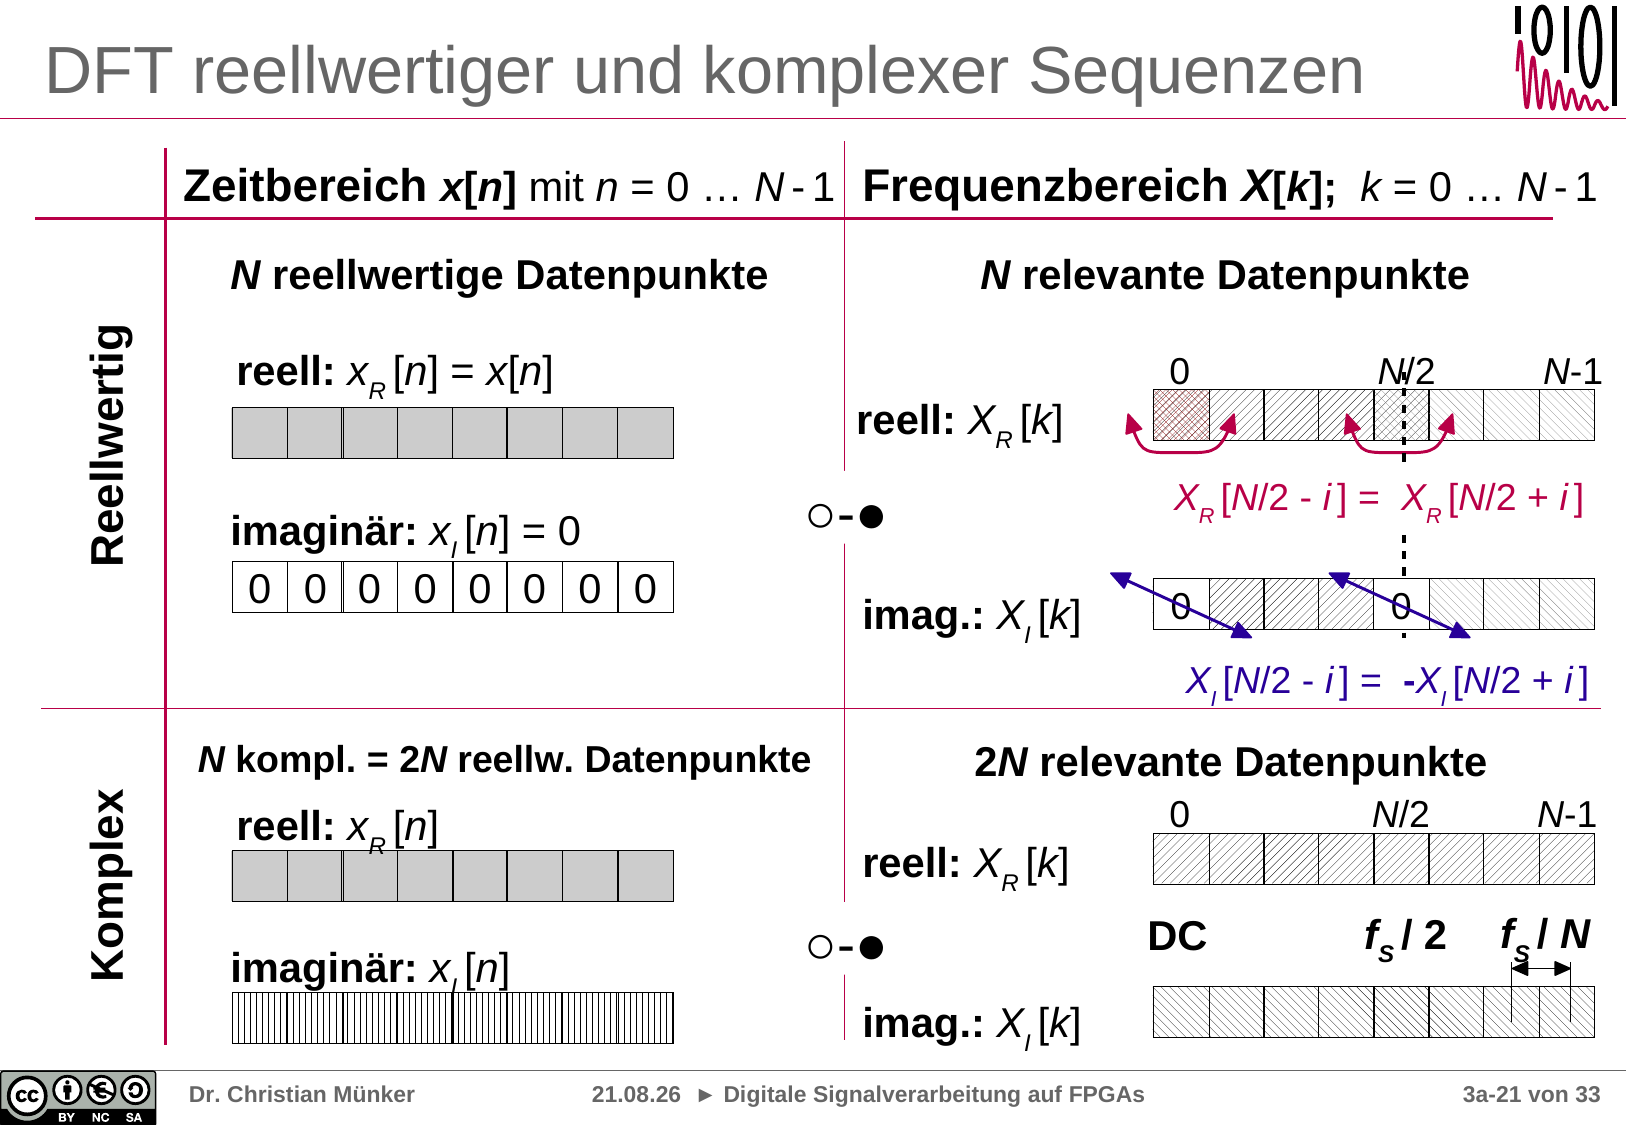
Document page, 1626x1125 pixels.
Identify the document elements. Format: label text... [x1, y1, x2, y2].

text_box reell: XR [k] [856, 385, 1093, 443]
text_box imag.: XI [k] [862, 580, 1099, 638]
text_box [454, 851, 506, 901]
text_box reell: xR [n] = x[n] [236, 336, 609, 395]
text_box Frequenzbereich X[k]; k = 0 … N - 1 [862, 147, 1613, 210]
text_box [1540, 987, 1594, 1037]
text_box [398, 408, 452, 458]
text_box XR [N/2 - i ] = XR [N/2 + i ] [1163, 466, 1613, 525]
text_box 0 [1395, 596, 1406, 606]
text_box [233, 851, 287, 901]
text_box [344, 851, 397, 901]
text_box [1265, 834, 1318, 883]
text_box [1154, 834, 1209, 883]
text_box [1319, 579, 1374, 629]
text_box 0 [232, 561, 288, 612]
text_box [1375, 834, 1428, 883]
text_box [508, 408, 562, 458]
text_box N reellwertige Datenpunkte [230, 242, 815, 295]
text_box 0 [397, 561, 452, 612]
text_box DC [1147, 903, 1217, 951]
text_box N kompl. = 2N reellw. Datenpunkte [183, 729, 827, 783]
text_box 0 [562, 561, 618, 612]
text_box Zeitbereich x[n] mit n = 0 … N - 1 [183, 148, 869, 211]
text_box reell: xR [n] [236, 791, 609, 849]
text_box [344, 408, 397, 458]
text_box N-1 [1537, 785, 1607, 834]
text_box [1319, 987, 1373, 1037]
text_box 0 [342, 561, 397, 612]
text_box [1375, 390, 1428, 441]
text_box [1210, 834, 1263, 883]
text_box ○-● [795, 902, 897, 969]
text_box 0 [1153, 595, 1209, 630]
text_box 0 [1169, 785, 1239, 834]
text_box [1429, 390, 1483, 440]
text_box [1429, 621, 1445, 629]
text_box 0 [1374, 596, 1429, 630]
text_box [1319, 390, 1374, 440]
text_box [1429, 579, 1483, 629]
text_box [1210, 987, 1263, 1037]
text_box N-1 [1543, 342, 1613, 390]
text_box [232, 992, 673, 1043]
text_box [288, 408, 341, 458]
text_box 2N relevante Datenpunkte [974, 729, 1489, 783]
text_box fS / N [1500, 899, 1613, 957]
text_box [1265, 579, 1318, 629]
text_box reell: XR [k] [862, 828, 1099, 887]
text_box [618, 408, 673, 458]
text_box N/2 [1371, 785, 1441, 834]
text_box Reellwertig [71, 301, 124, 591]
text_box N/2 [1377, 342, 1447, 390]
picture [1511, 0, 1624, 113]
text_box [1484, 390, 1539, 440]
text_box [1319, 834, 1374, 883]
text_box 0 [1153, 579, 1209, 616]
text_box [563, 408, 617, 458]
text_box [1265, 987, 1318, 1037]
text_box [1484, 833, 1539, 883]
text_box [1484, 987, 1539, 1037]
text_box 0 [288, 561, 342, 612]
text_box [453, 408, 506, 458]
text_box [1540, 834, 1594, 883]
text_box fS / 2 [1364, 900, 1453, 958]
text_box [1375, 987, 1428, 1037]
text_box 0 [1374, 579, 1429, 616]
text_box [1210, 579, 1263, 629]
text_box [508, 851, 562, 901]
text_box 0 [508, 561, 562, 612]
text_box [233, 408, 287, 458]
text_box [1154, 987, 1209, 1037]
text_box 0 [618, 561, 673, 612]
title DFT reellwertiger und komplexer Sequenzen [44, 10, 1400, 137]
text_box Komplex [71, 714, 124, 1058]
text_box [1430, 987, 1483, 1037]
text_box 0 [1169, 342, 1239, 390]
text_box [1484, 579, 1539, 629]
text_box 0 [1176, 596, 1186, 605]
text_box 0 [1395, 606, 1406, 617]
text_box [1153, 390, 1209, 441]
text_box [1540, 579, 1594, 629]
text_box imag.: XI [k] [862, 988, 1099, 1046]
text_box N relevante Datenpunkte [980, 242, 1495, 295]
text_box ○-● [795, 470, 897, 538]
text_box [1210, 390, 1263, 440]
text_box [563, 851, 617, 901]
text_box imaginär: xI [n] [230, 933, 621, 991]
text_box 0 [452, 561, 508, 612]
text_box imaginär: xI [n] = 0 [230, 496, 621, 554]
text_box [1540, 390, 1594, 440]
text_box [1348, 579, 1374, 591]
text_box [619, 851, 673, 901]
text_box [1210, 621, 1227, 629]
text_box [1265, 390, 1318, 440]
text_box [288, 851, 341, 901]
text_box [398, 851, 452, 901]
text_box 0 [1175, 605, 1186, 617]
text_box XI [N/2 - i ] = -XI [N/2 + i ] [1175, 649, 1601, 708]
text_box [1429, 834, 1483, 883]
